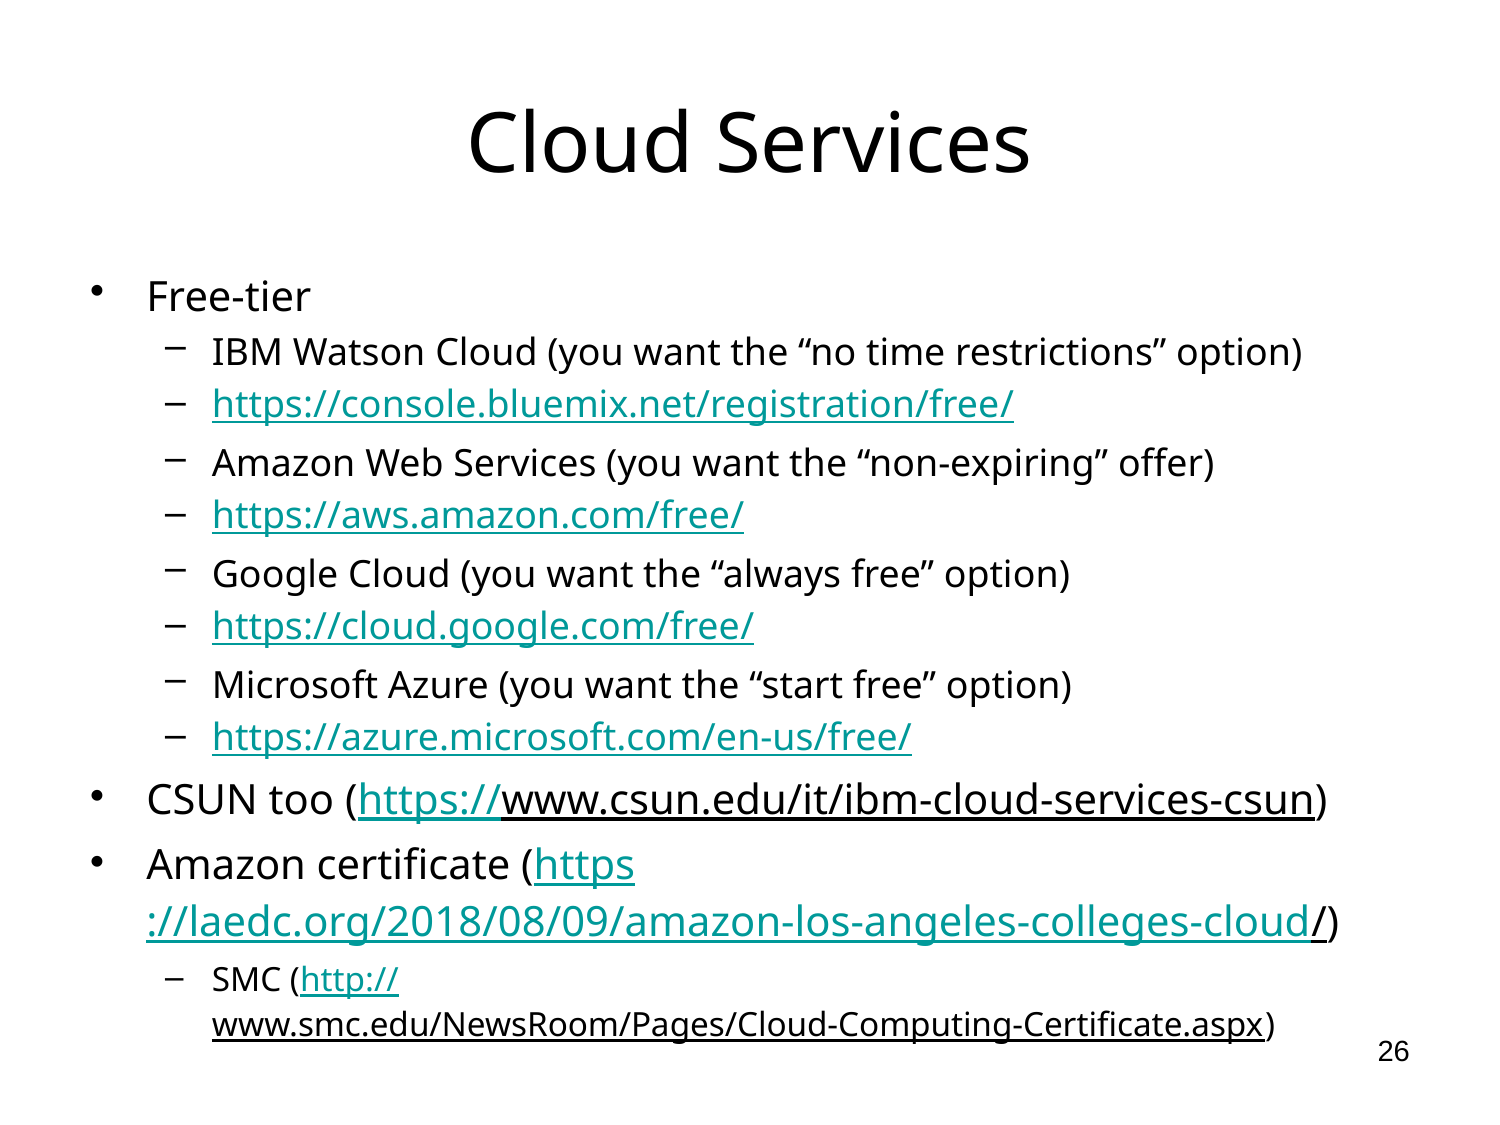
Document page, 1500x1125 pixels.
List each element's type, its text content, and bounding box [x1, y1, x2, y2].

title Cloud Services [75, 45, 1425, 233]
slide_number <number> [1074, 1024, 1425, 1103]
list Free-tier IBM Watson Cloud (you want the “no time restrictions” option) https://console.bluemix.net/registration/free/ Amazon Web Services (you want the “non-expiring” offer) https://aws.amazon.com/free/ Google Cloud (you want the “always free” option) https://cloud.google.com/free/ Microsoft Azure (you want the “start free” option) https://azure.microsoft.com/en-us/free/ CSUN too (https://www.csun.edu/it/ibm-cloud-services-csun) Amazon certificate (https://laedc.org/2018/08/09/amazon-los-angeles-colleges-cloud/) SMC (http://www.smc.edu/NewsRoom/Pages/Cloud-Computing-Certificate.aspx) But keep in mind threats to both reproducibility and workflow [75, 262, 1425, 1005]
